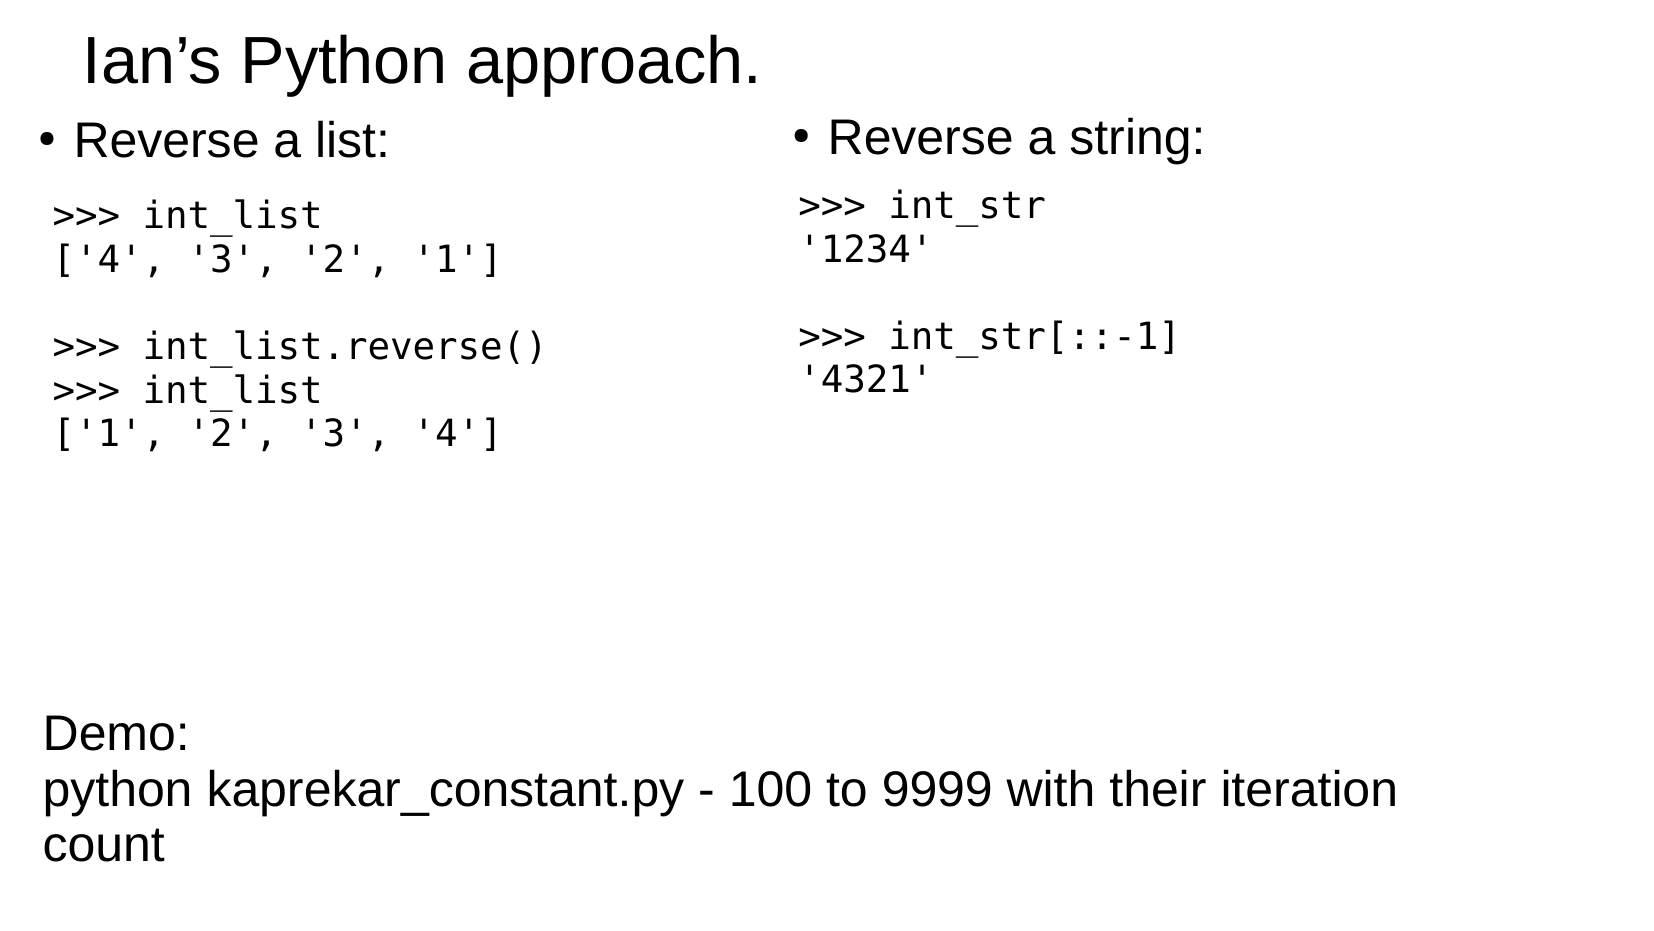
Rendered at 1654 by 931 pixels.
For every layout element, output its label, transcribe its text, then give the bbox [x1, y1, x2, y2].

subtitle Reverse a list: [38, 112, 755, 177]
text_box >>> int_list ['4', '3', '2', '1'] >>> int_list.reverse() >>> int_list ['1', '2', '3', '4'] [37, 186, 861, 507]
text_box Reverse a string: [792, 109, 1509, 174]
text_box >>> int_str '1234' >>> int_str[::-1] '4321' [783, 176, 1603, 410]
text_box Demo: python kaprekar_constant.py - 100 to 9999 with their iteration count [42, 705, 1531, 902]
title Ian’s Python approach. [82, 22, 1571, 98]
